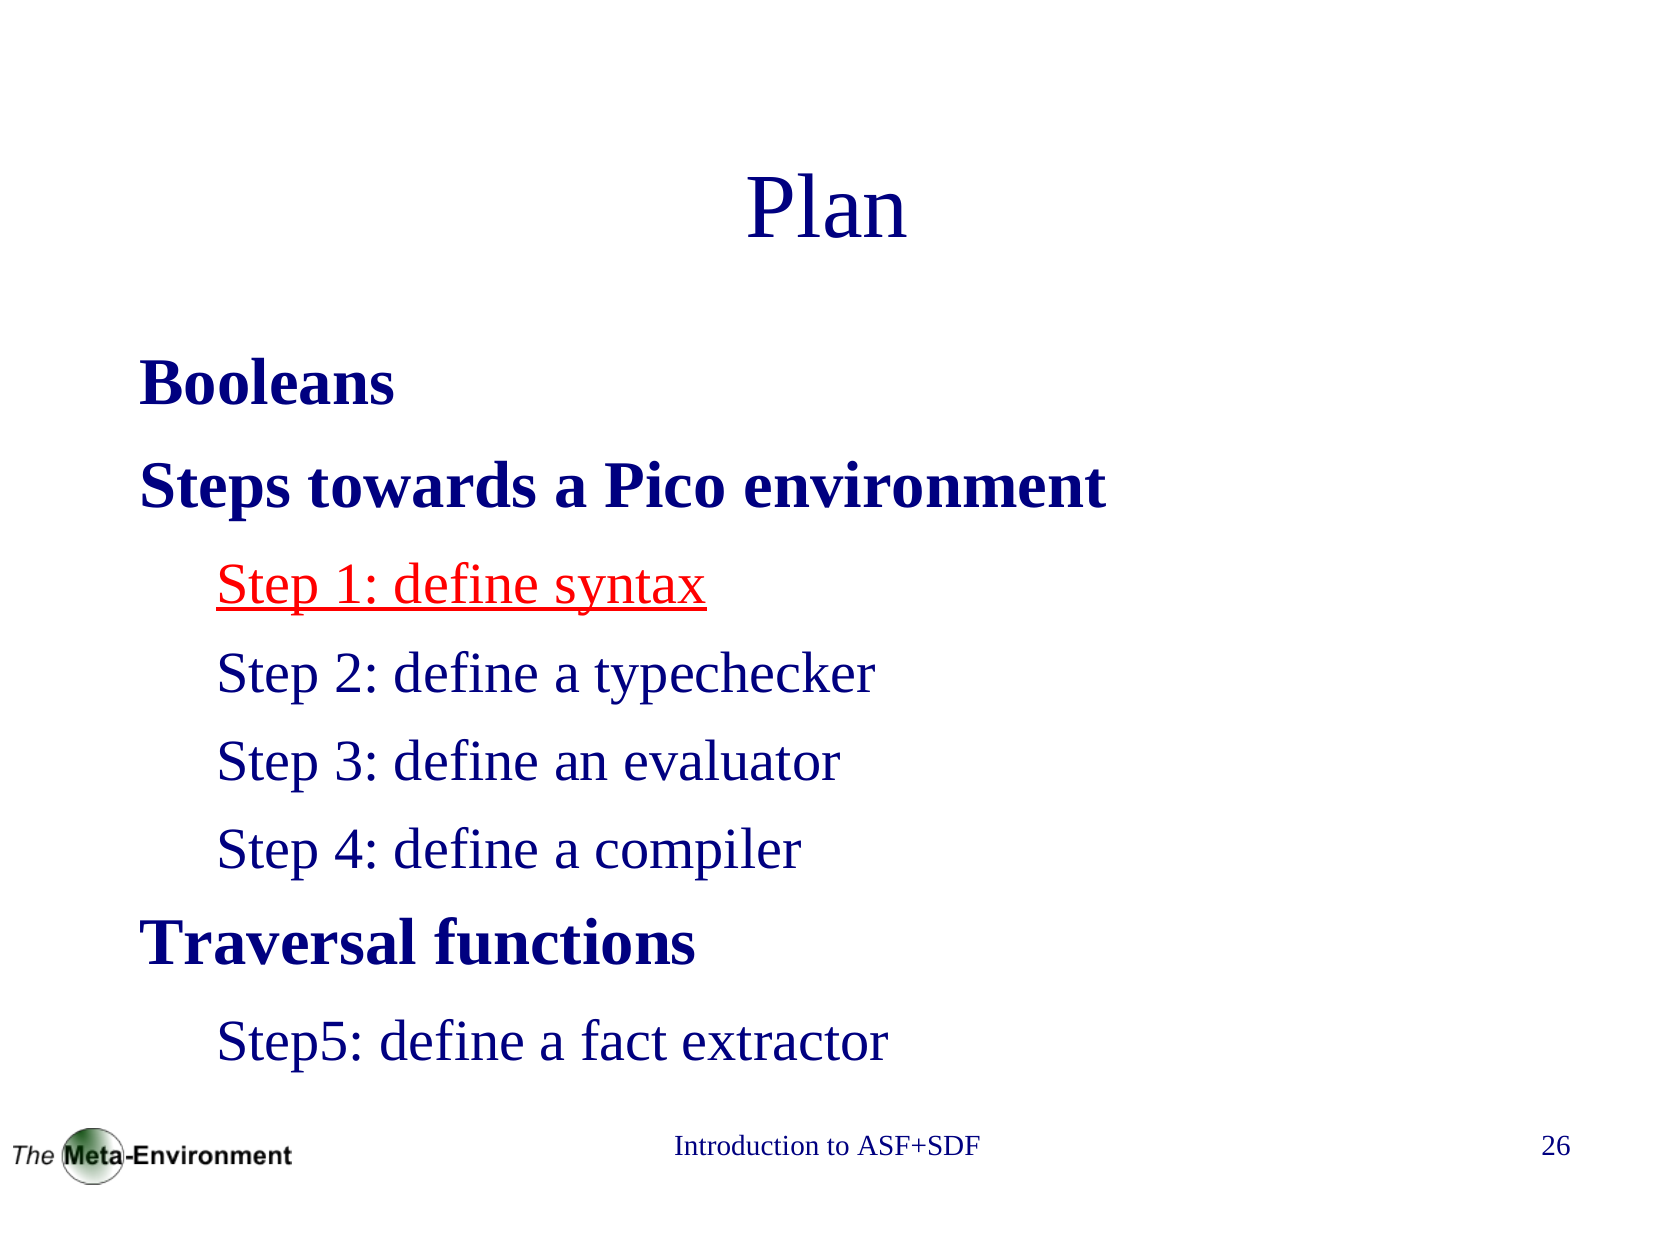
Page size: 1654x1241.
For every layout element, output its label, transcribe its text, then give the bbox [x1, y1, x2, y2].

picture [13, 1128, 292, 1185]
title Plan [121, 102, 1534, 311]
list Booleans Steps towards a Pico environment Step 1: define syntax Step 2: define a typechecker Step 3: define an evaluator Step 4: define a compiler Traversal functions Step5: define a fact extractor [121, 344, 1534, 1127]
